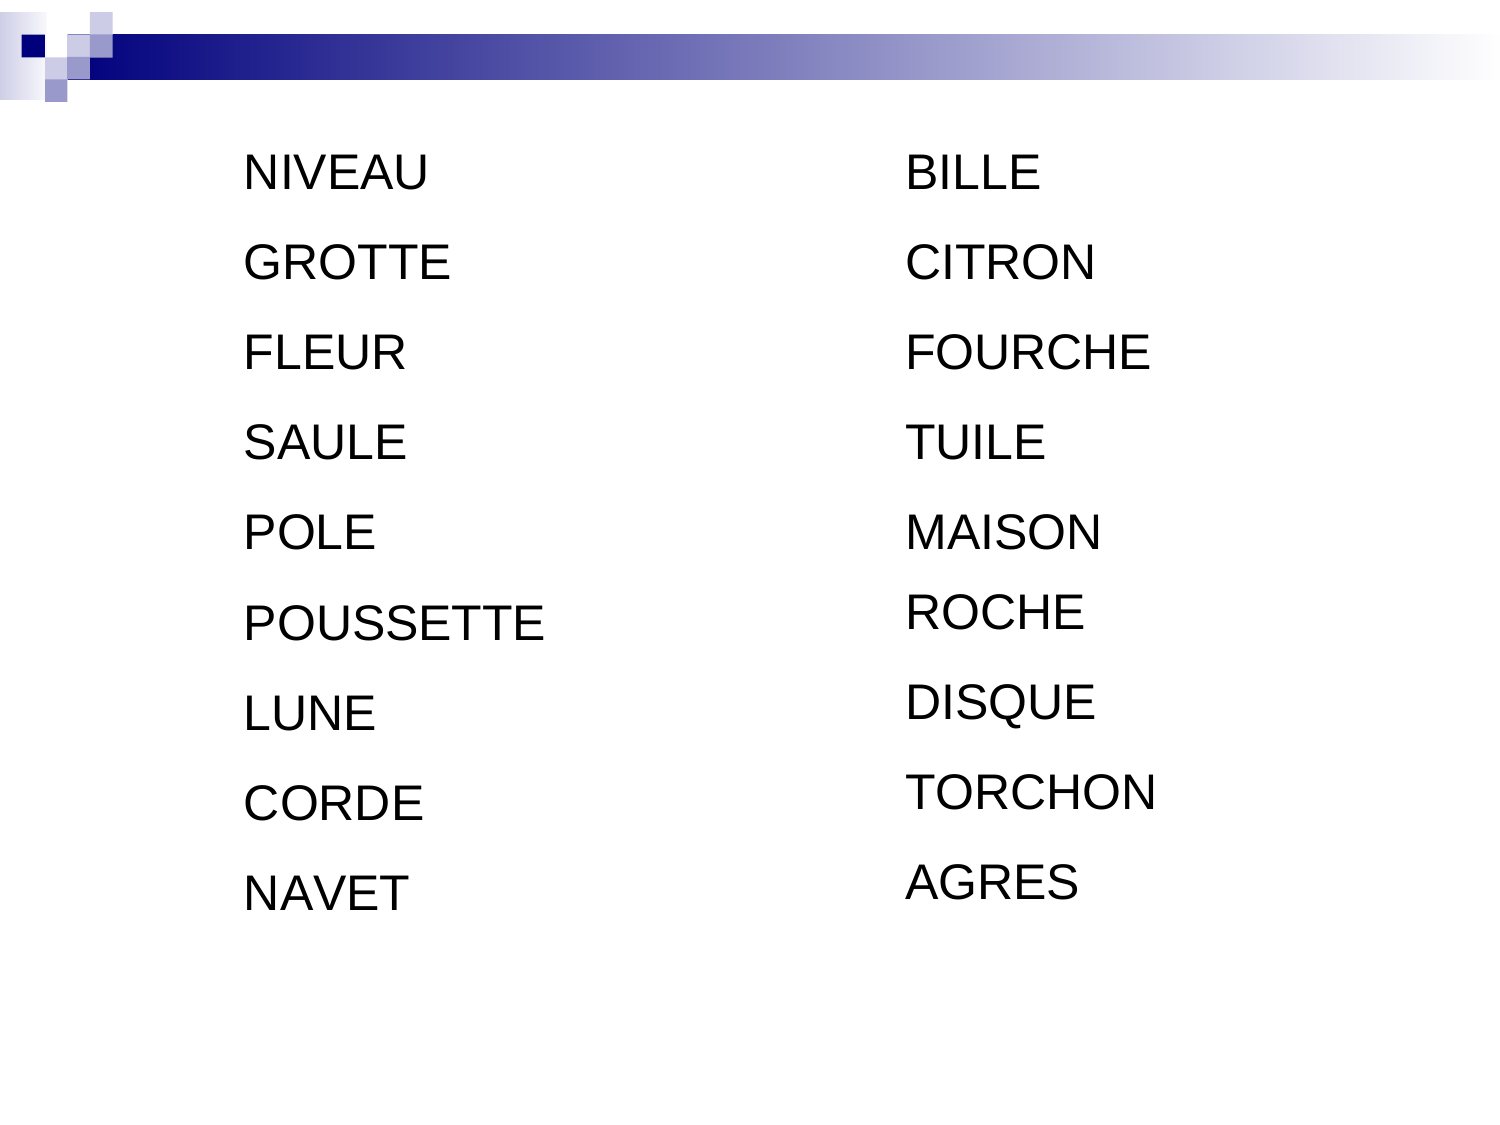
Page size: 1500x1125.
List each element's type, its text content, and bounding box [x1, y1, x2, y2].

text_box POUSSETTE LUNE CORDE NAVET [229, 553, 702, 929]
text_box ROCHE DISQUE TORCHON AGRES [890, 541, 1173, 978]
text_box NIVEAU GROTTE FLEUR SAULE POLE [229, 101, 468, 568]
text_box BILLE CITRON FOURCHE TUILE MAISON [890, 101, 1168, 748]
